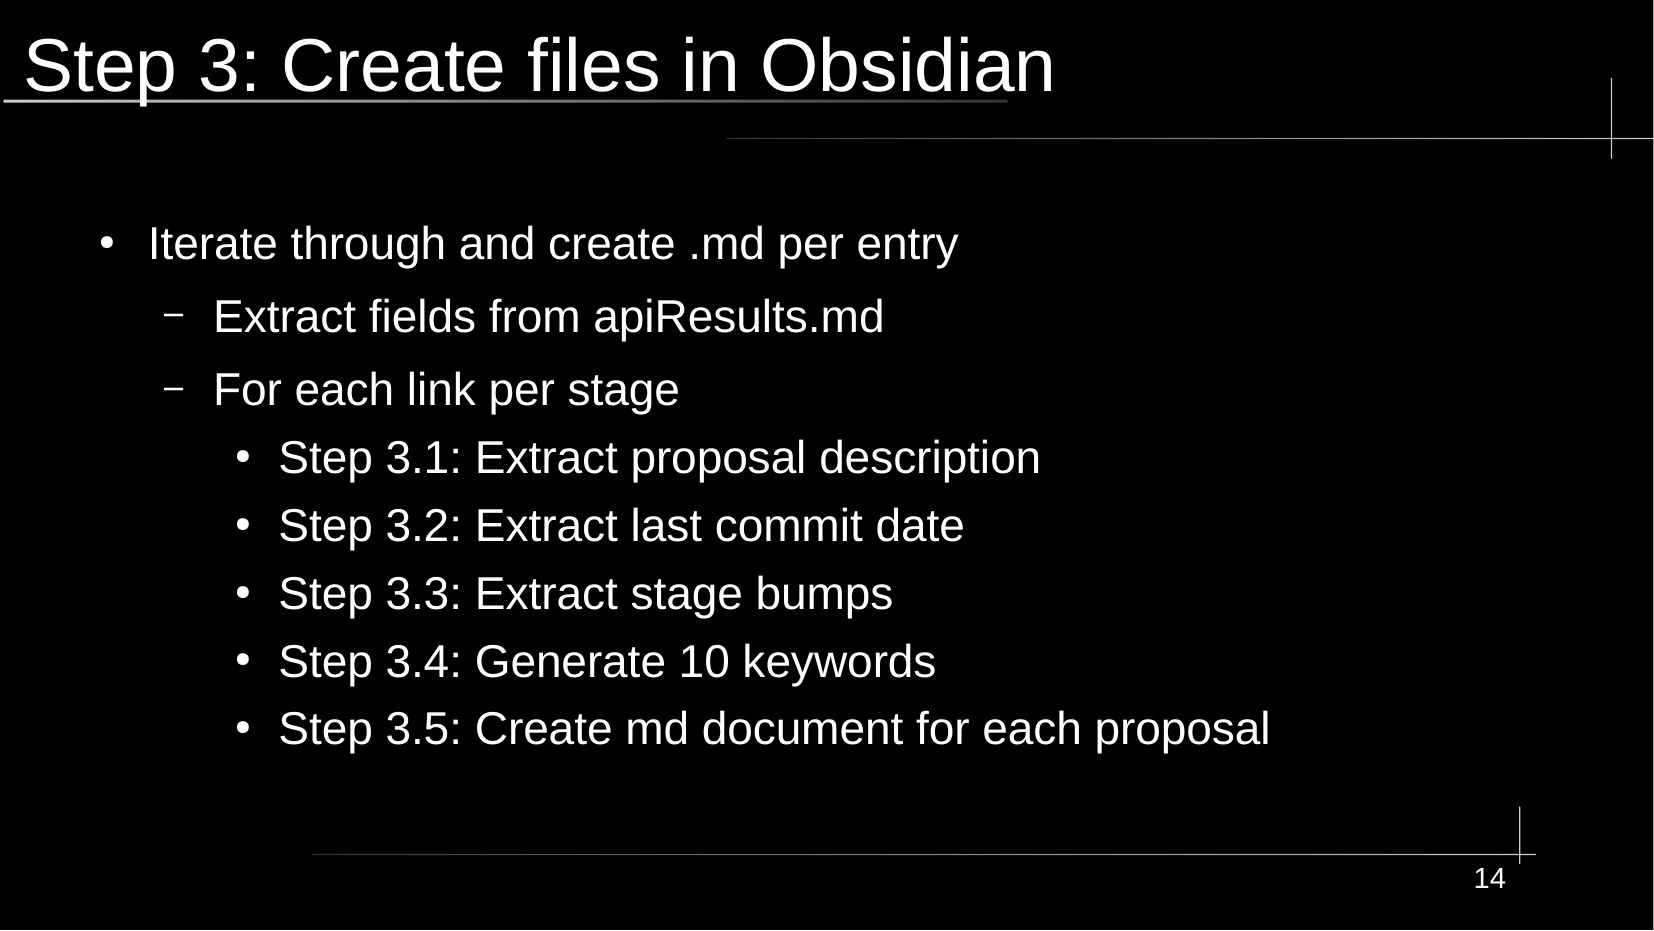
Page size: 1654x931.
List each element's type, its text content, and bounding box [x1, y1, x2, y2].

title Step 3: Create files in Obsidian [23, 11, 1589, 119]
list Iterate through and create .md per entry Extract fields from apiResults.md For each link per stage Step 3.1: Extract proposal description Step 3.2: Extract last commit date Step 3.3: Extract stage bumps Step 3.4: Generate 10 keywords Step 3.5: Create md document for each proposal [82, 217, 1571, 758]
